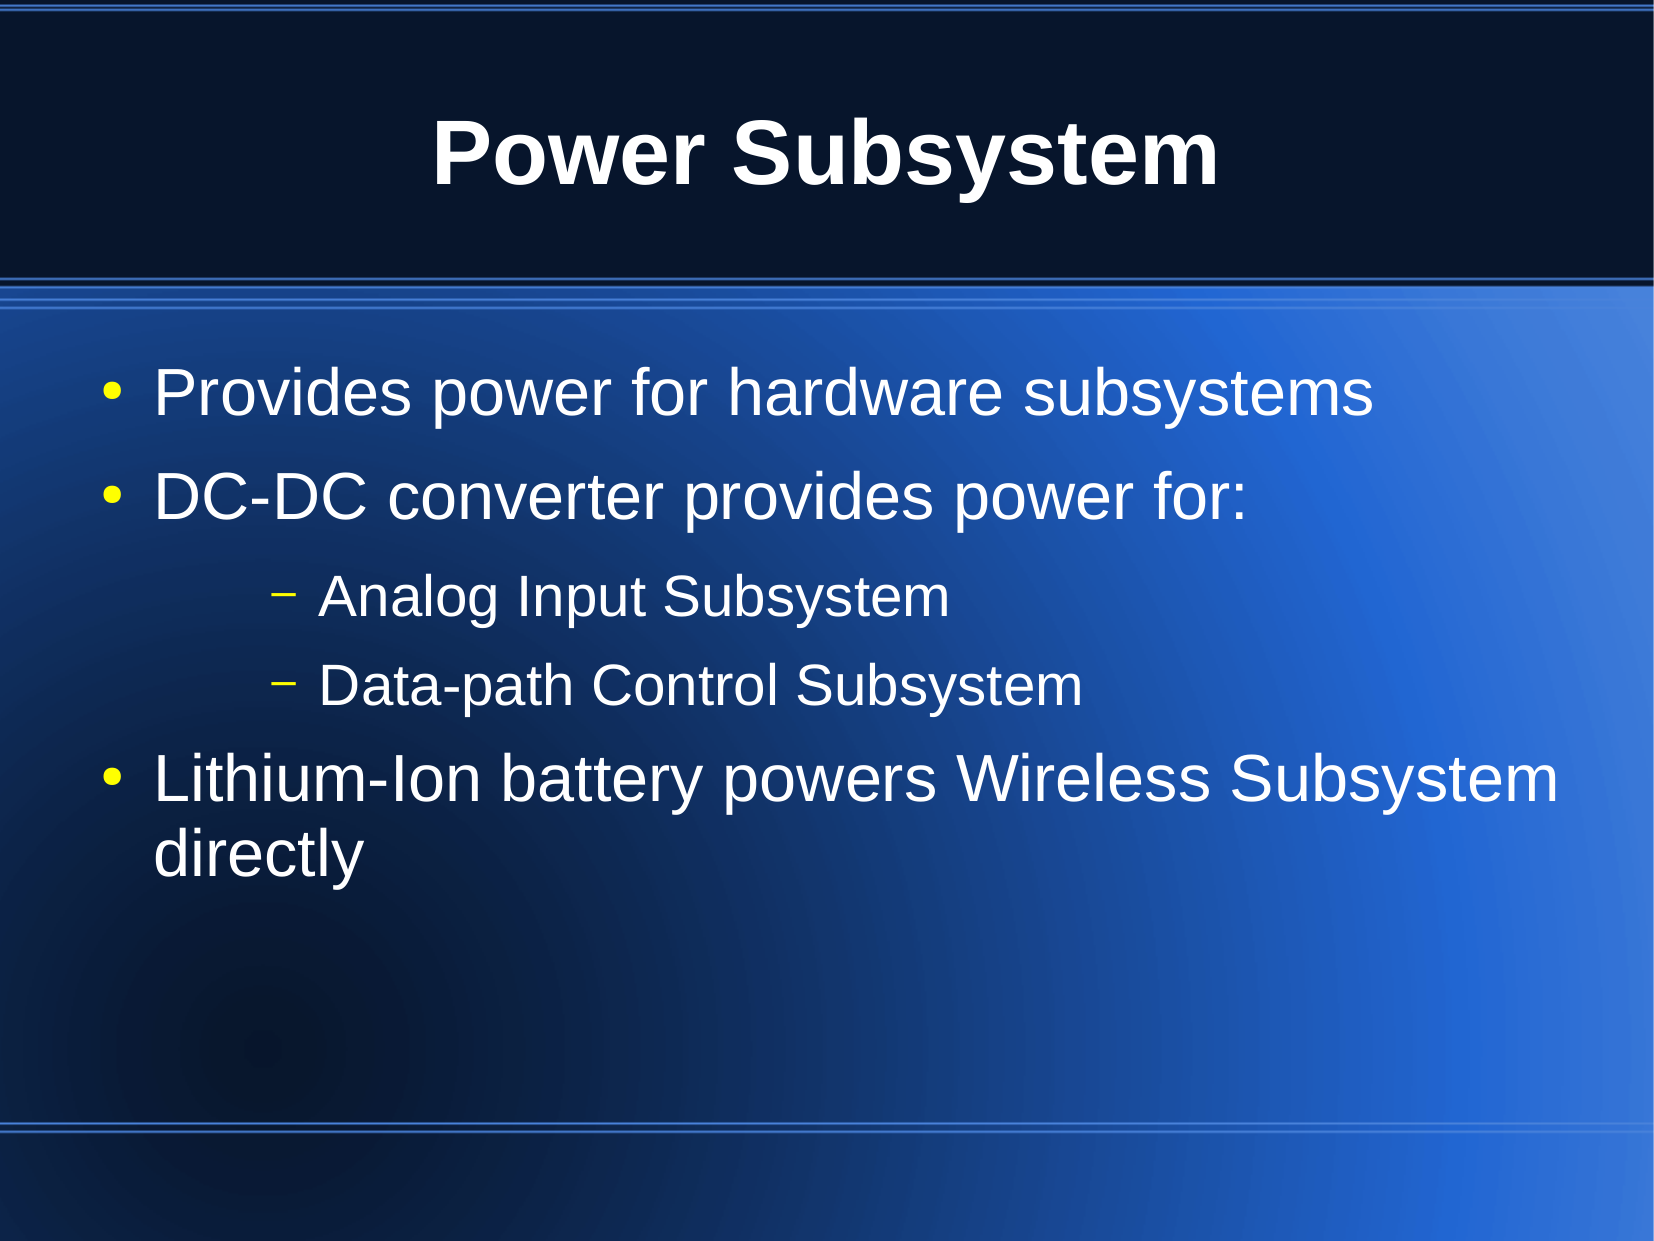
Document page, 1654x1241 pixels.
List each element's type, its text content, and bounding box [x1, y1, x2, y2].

title Power Subsystem [82, 49, 1571, 257]
picture [0, 0, 1654, 1241]
list Provides power for hardware subsystems DC-DC converter provides power for: Analog Input Subsystem Data-path Control Subsystem Lithium-Ion battery powers Wireless Subsystem directly [82, 355, 1571, 1058]
